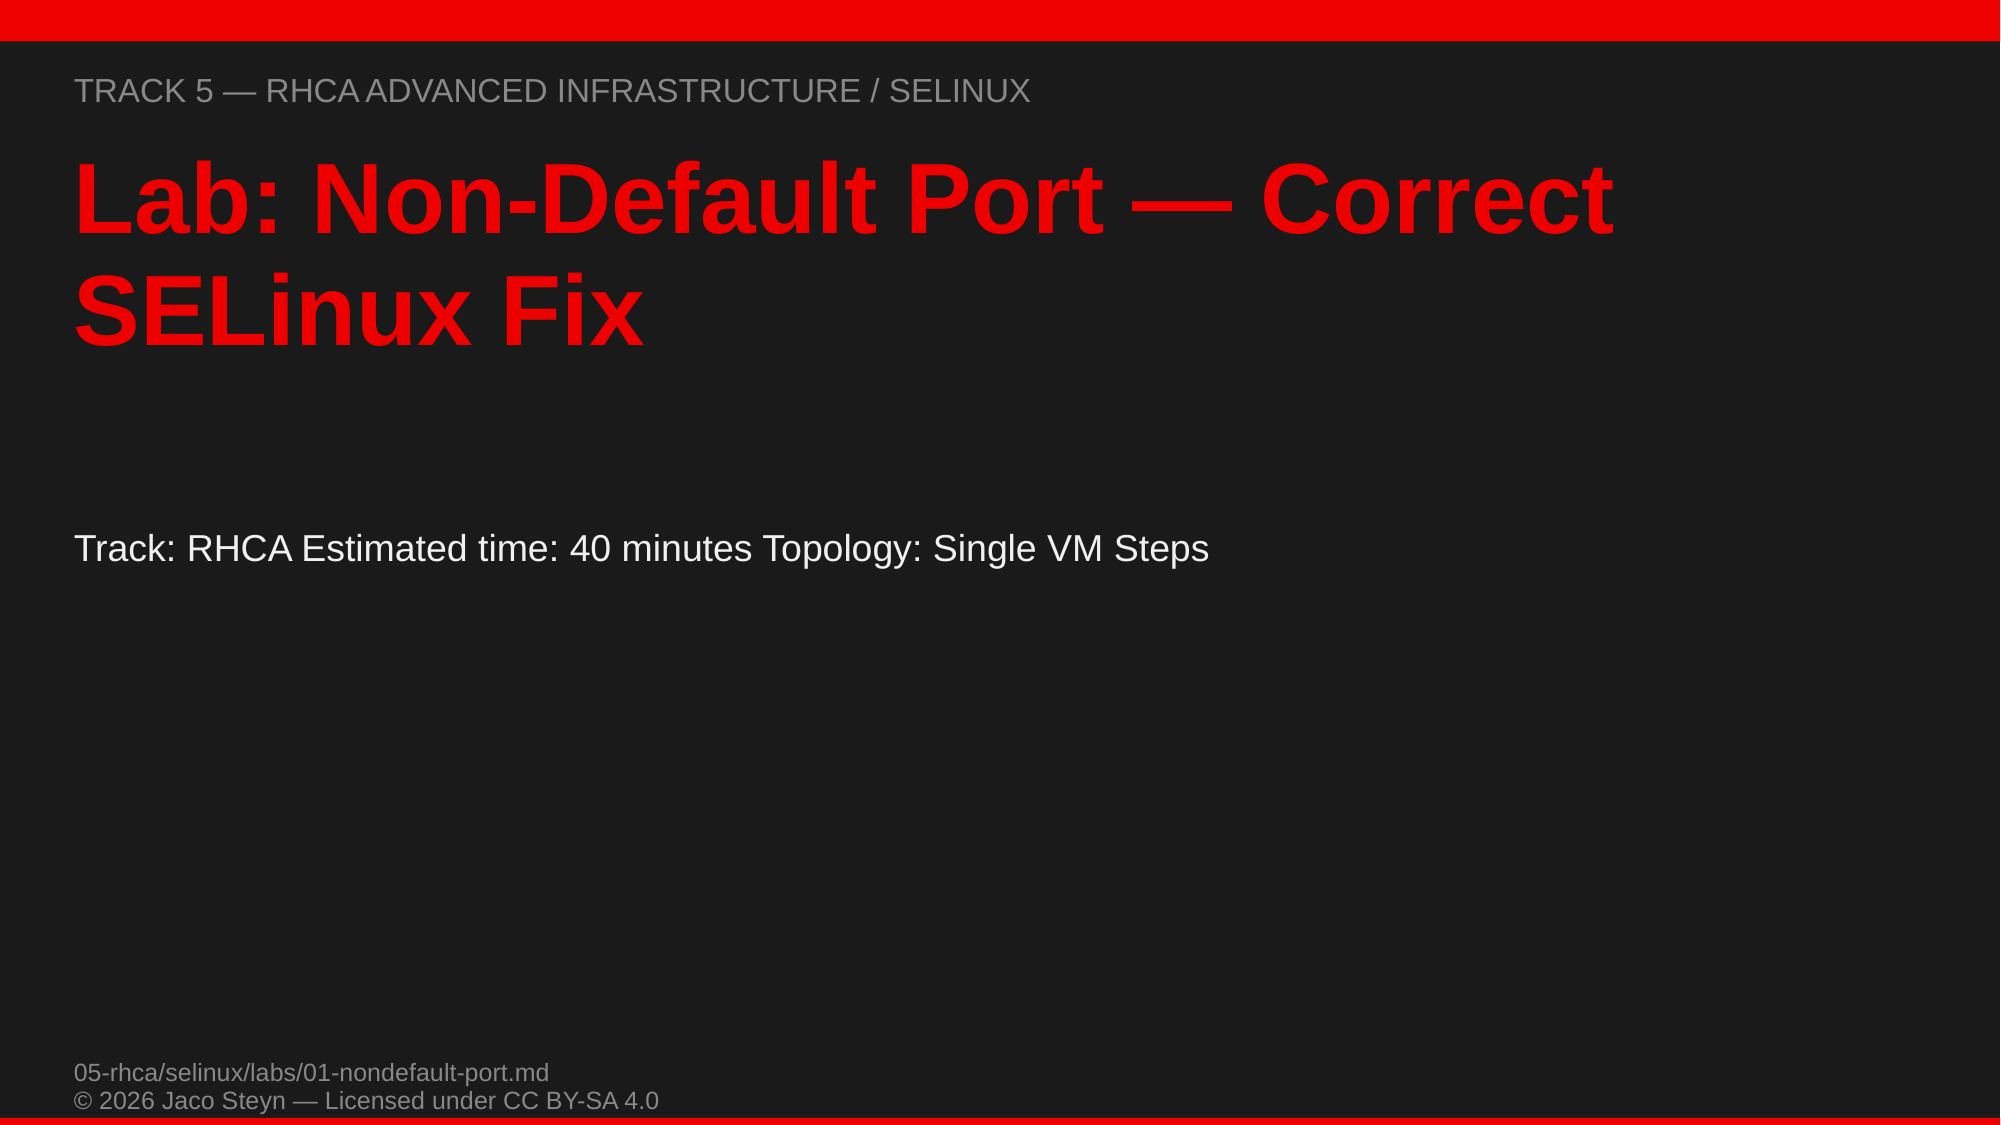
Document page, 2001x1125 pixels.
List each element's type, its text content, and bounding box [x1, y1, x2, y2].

text_box 05-rhca/selinux/labs/01-nondefault-port.md © 2026 Jaco Steyn — Licensed under CC BY-SA 4.0 [59, 1051, 1942, 1111]
text_box Lab: Non-Default Port — Correct SELinux Fix [59, 135, 1942, 461]
text_box TRACK 5 — RHCA ADVANCED INFRASTRUCTURE / SELINUX [59, 64, 1942, 119]
text_box [0, 0, 2001, 42]
text_box Track: RHCA Estimated time: 40 minutes Topology: Single VM Steps [59, 519, 1942, 727]
text_box [0, 1117, 2001, 1125]
